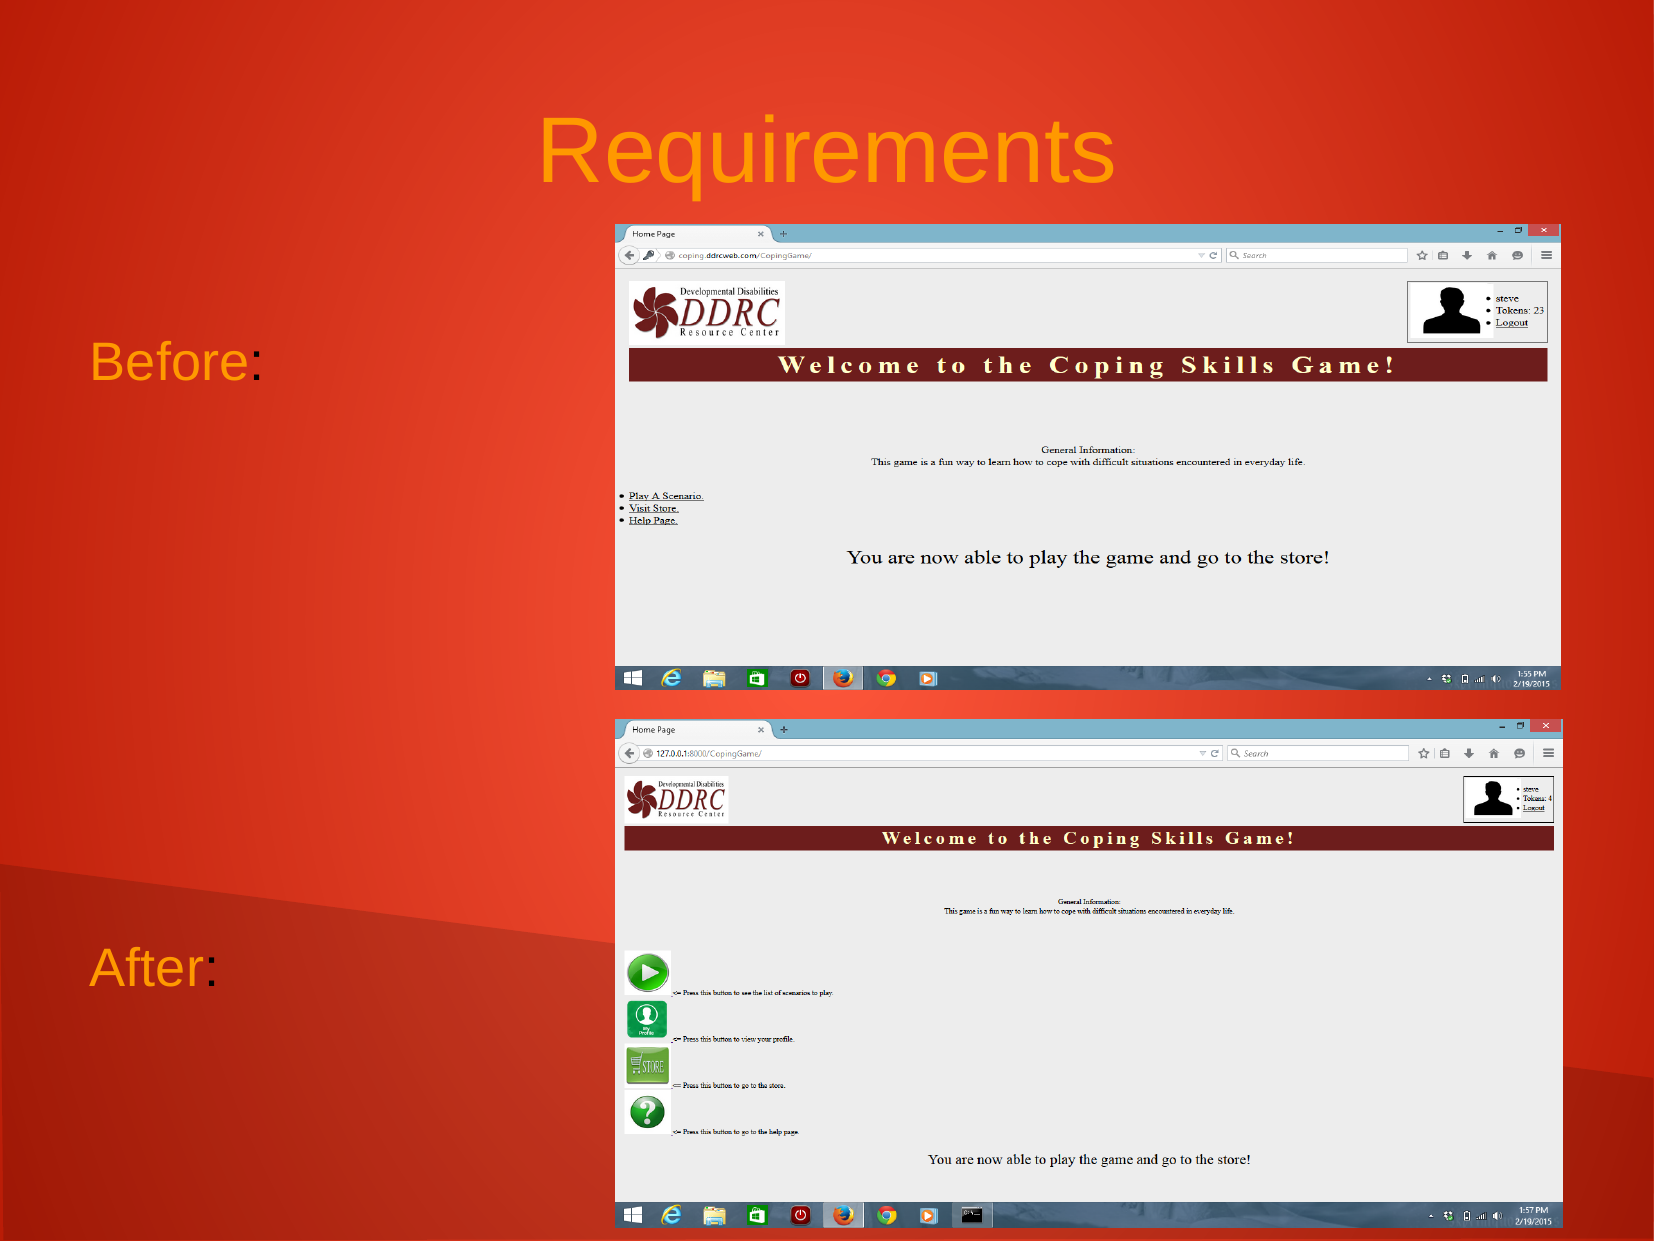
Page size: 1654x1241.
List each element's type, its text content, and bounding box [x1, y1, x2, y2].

picture [615, 719, 1563, 1228]
text_box Before: After: [75, 324, 451, 1006]
title Requirements [82, 47, 1571, 252]
picture [615, 224, 1561, 690]
